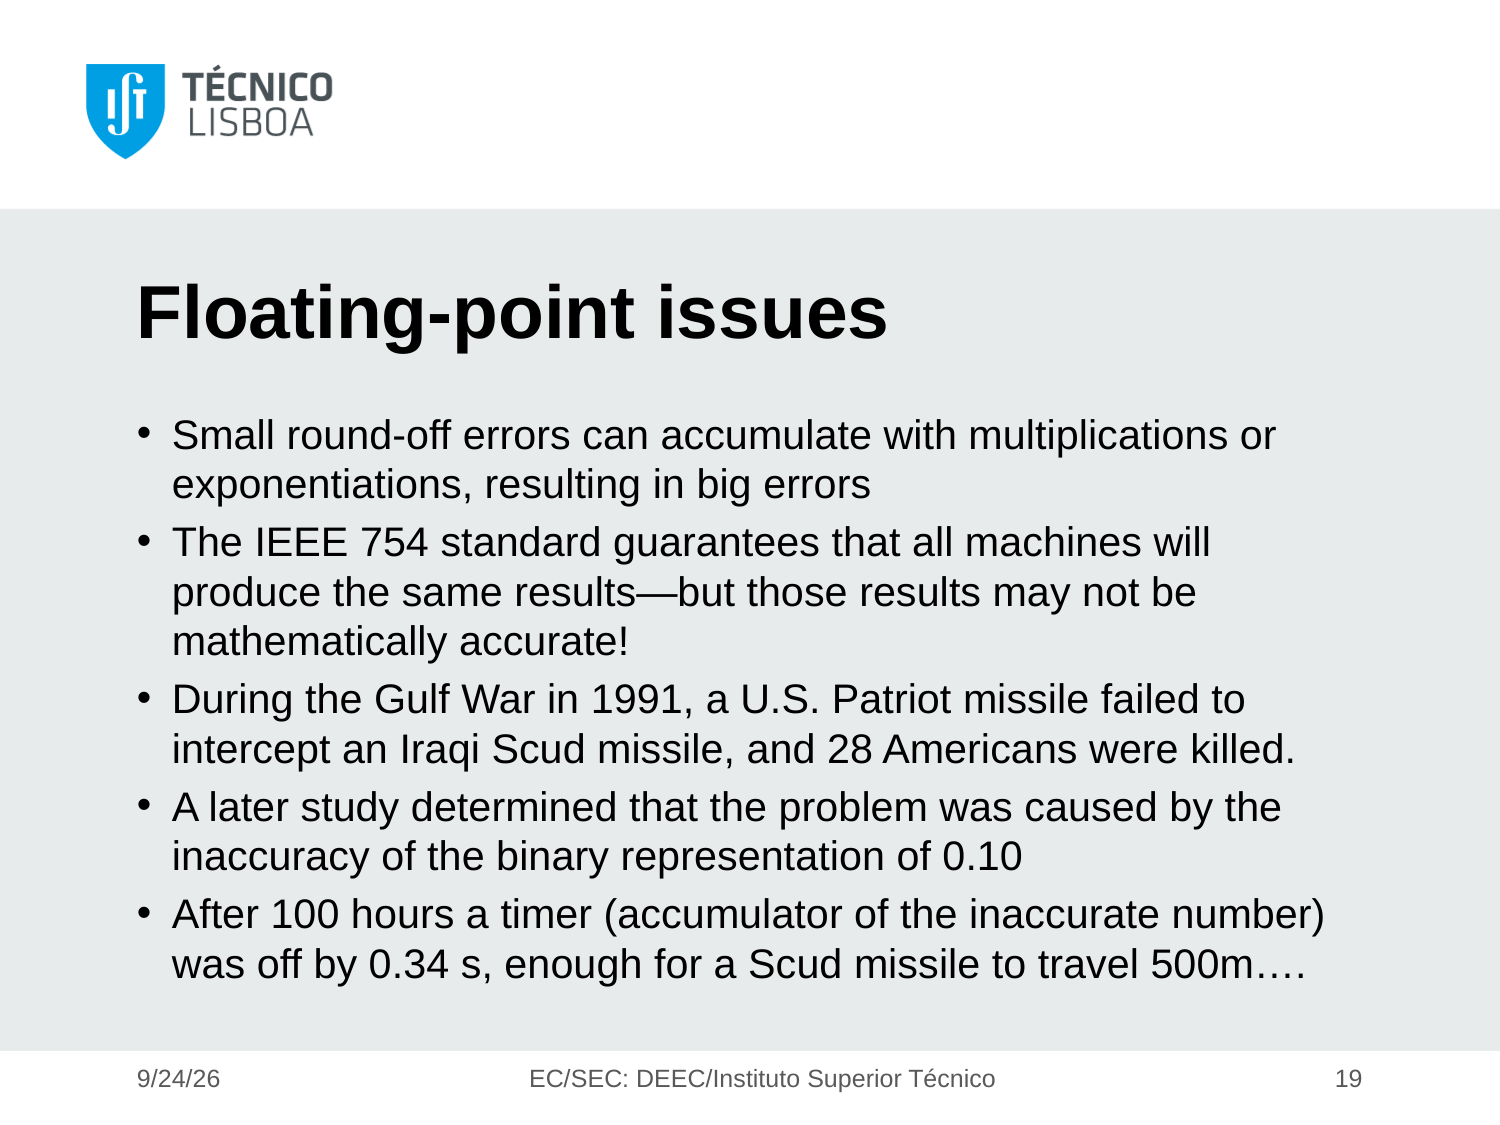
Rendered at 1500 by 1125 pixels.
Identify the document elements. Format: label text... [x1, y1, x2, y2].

footer EC/SEC: DEEC/Instituto Superior Técnico [512, 1052, 1021, 1103]
title Floating-point issues [121, 237, 1378, 381]
picture [0, 0, 1500, 1125]
slide_number <number> [1077, 1052, 1378, 1103]
slide_number 11/26/20 [121, 1052, 425, 1103]
list Small round-off errors can accumulate with multiplications or exponentiations, resulting in big errors The IEEE 754 standard guarantees that all machines will produce the same results—but those results may not be mathematically accurate! During the Gulf War in 1991, a U.S. Patriot missile failed to intercept an Iraqi Scud missile, and 28 Americans were killed. A later study determined that the problem was caused by the inaccuracy of the binary representation of 0.10 After 100 hours a timer (accumulator of the inaccurate number) was off by 0.34 s, enough for a Scud missile to travel 500m…. [121, 400, 1378, 1005]
